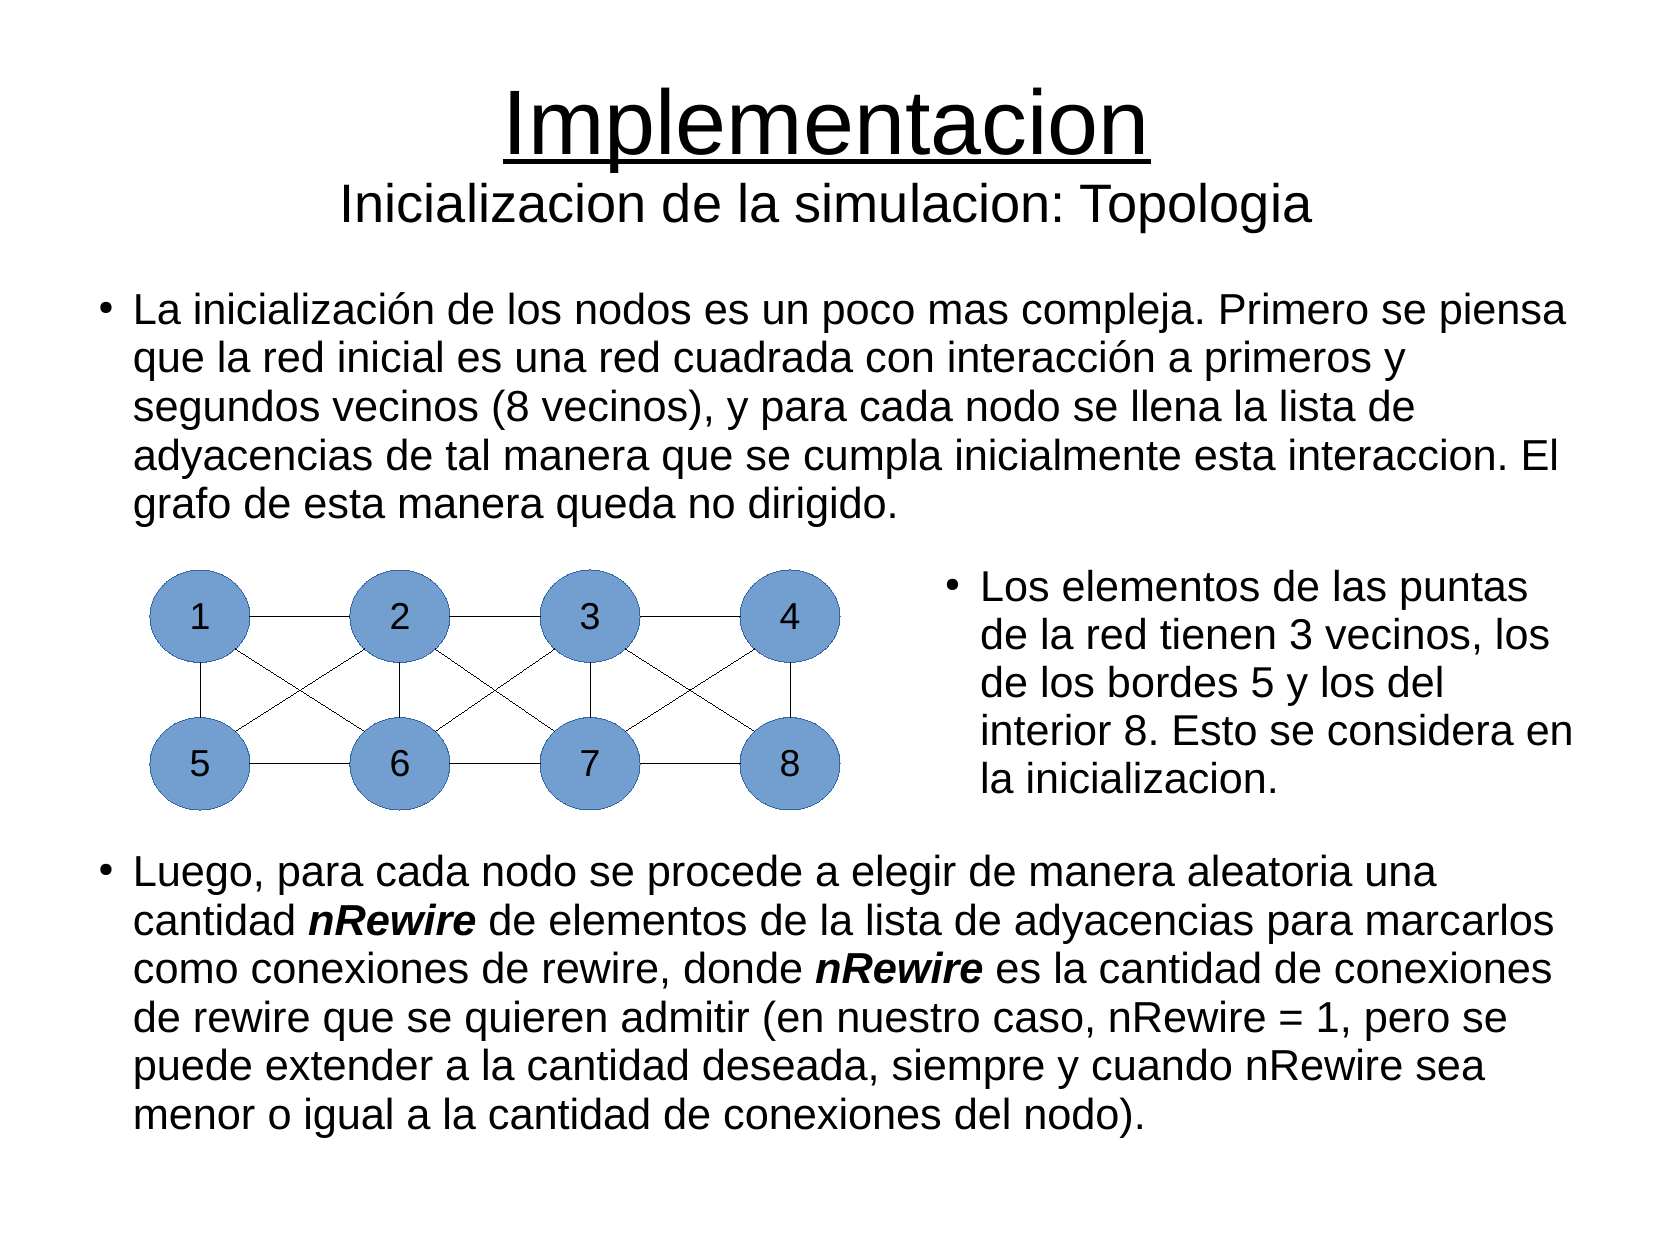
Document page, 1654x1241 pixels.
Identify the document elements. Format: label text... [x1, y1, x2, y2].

text_box Los elementos de las puntas de la red tienen 3 vecinos, los de los bordes 5 y los del interior 8. Esto se considera en la inicializacion. [930, 555, 1591, 810]
list La inicialización de los nodos es un poco mas compleja. Primero se piensa que la red inicial es una red cuadrada con interacción a primeros y segundos vecinos (8 vecinos), y para cada nodo se llena la lista de adyacencias de tal manera que se cumpla inicialmente esta interaccion. El grafo de esta manera queda no dirigido. Luego, para cada nodo se procede a elegir de manera aleatoria una cantidad nRewire de elementos de la lista de adyacencias para marcarlos como conexiones de rewire, donde nRewire es la cantidad de conexiones de rewire que se quieren admitir (en nuestro caso, nRewire = 1, pero se puede extender a la cantidad deseada, siempre y cuando nRewire sea menor o igual a la cantidad de conexiones del nodo). [86, 285, 1576, 1155]
text_box 2 [349, 570, 450, 663]
text_box 8 [739, 717, 841, 810]
text_box 1 [149, 570, 250, 663]
text_box 7 [540, 717, 641, 810]
text_box 5 [149, 717, 250, 811]
title Implementacion Inicializacion de la simulacion: Topologia [82, 49, 1571, 257]
text_box 4 [739, 569, 841, 663]
text_box 3 [540, 569, 641, 663]
text_box 6 [349, 717, 450, 811]
